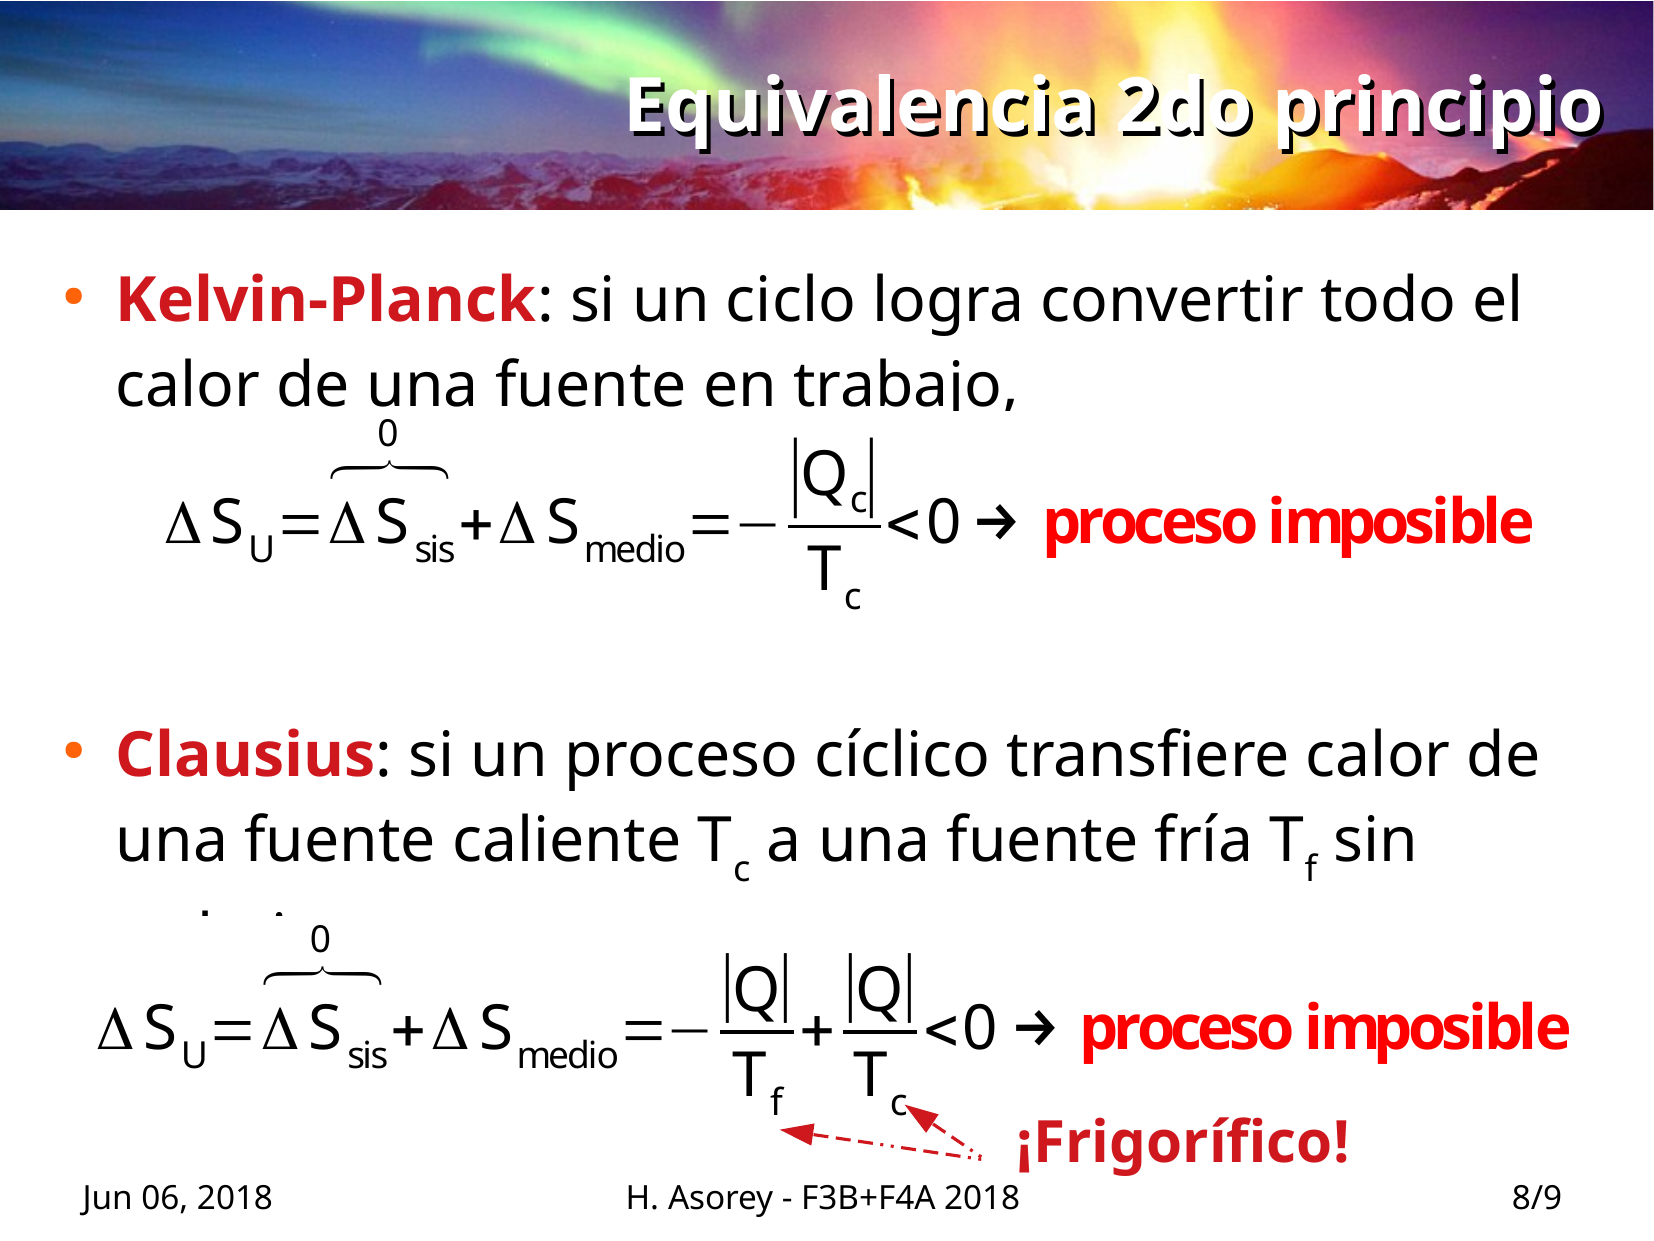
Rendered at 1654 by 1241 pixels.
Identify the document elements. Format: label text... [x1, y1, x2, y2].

title Equivalencia 2do principio [45, 15, 1606, 191]
chart [156, 410, 1538, 618]
list Kelvin-Planck: si un ciclo logra convertir todo el calor de una fuente en trabajo, Clausius: si un proceso cíclico transfiere calor de una fuente caliente Tc a una fuente fría Tf sin trabajo externo, |Qc|=|Qf|=Q, pero Tf<Tc: [45, 255, 1606, 1156]
chart [89, 916, 1575, 1124]
picture [0, 1, 1654, 210]
text_box ¡Frigorífico! [1001, 1092, 1311, 1179]
